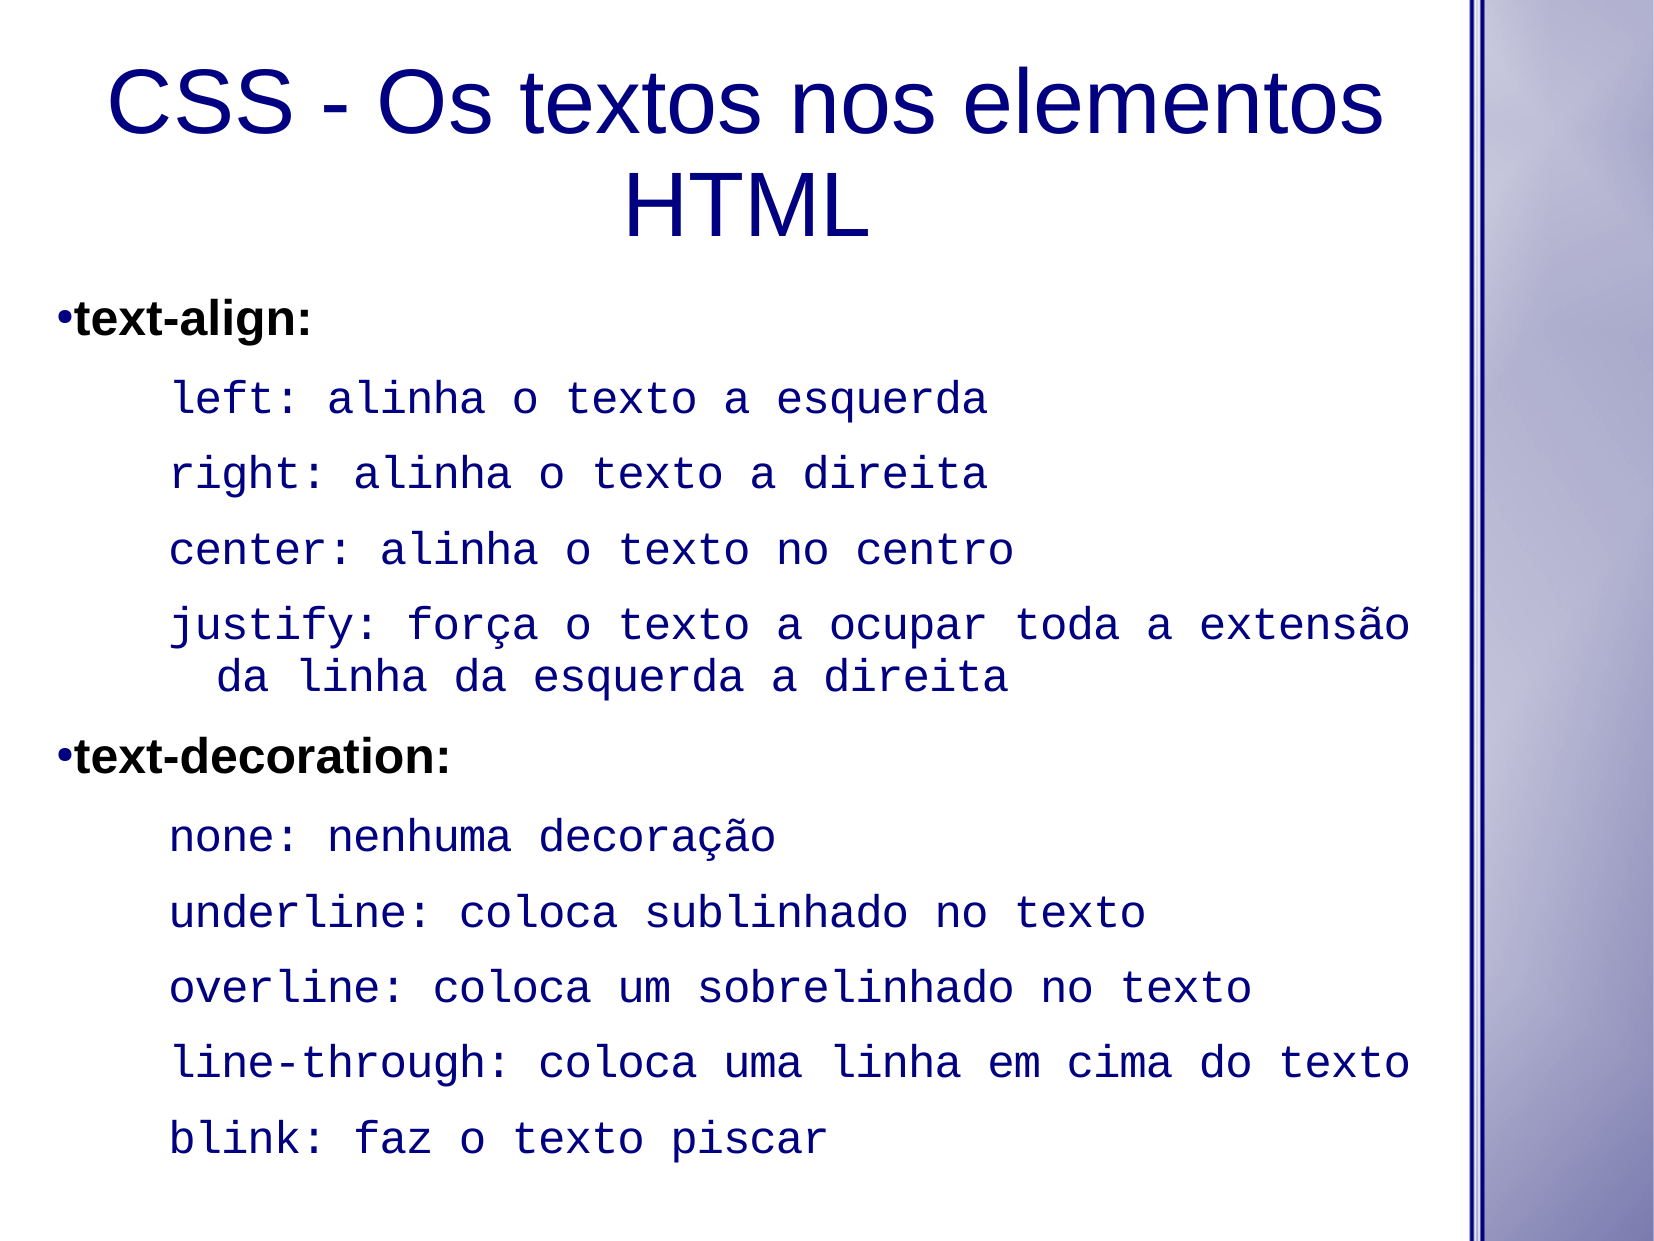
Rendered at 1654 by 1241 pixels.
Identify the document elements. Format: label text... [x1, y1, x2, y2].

title CSS - Os textos nos elementos HTML [47, 49, 1447, 257]
picture [0, 0, 1654, 1241]
list text-align: left: alinha o texto a esquerda right: alinha o texto a direita center: alinha o texto no centro justify: força o texto a ocupar toda a extensão da linha da esquerda a direita text-decoration: none: nenhuma decoração underline: coloca sublinhado no texto overline: coloca um sobrelinhado no texto line-through: coloca uma linha em cima do texto blink: faz o texto piscar [47, 290, 1447, 1167]
